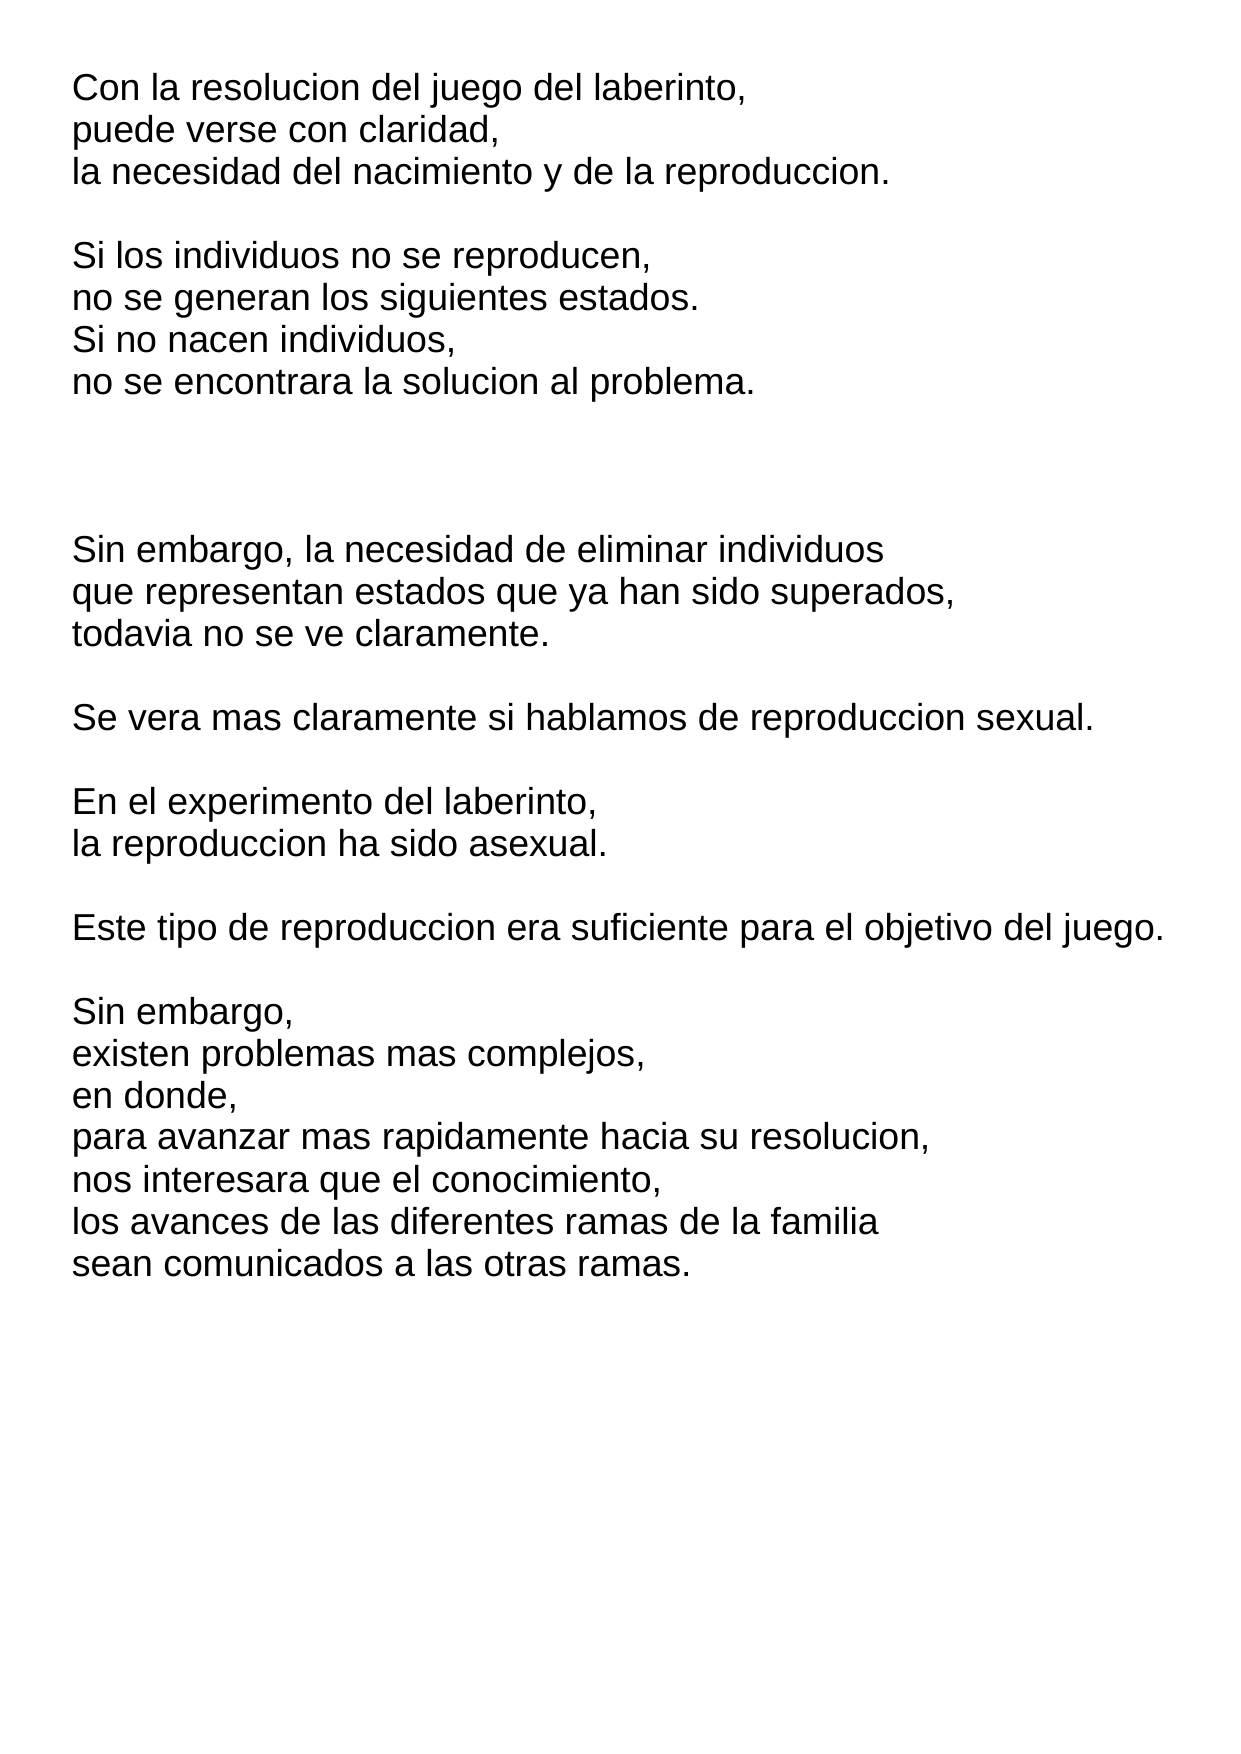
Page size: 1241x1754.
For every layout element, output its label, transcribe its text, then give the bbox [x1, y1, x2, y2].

text_box Con la resolucion del juego del laberinto, puede verse con claridad, la necesidad del nacimiento y de la reproduccion. Si los individuos no se reproducen, no se generan los siguientes estados. Si no nacen individuos, no se encontrara la solucion al problema. Sin embargo, la necesidad de eliminar individuos que representan estados que ya han sido superados, todavia no se ve claramente. Se vera mas claramente si hablamos de reproduccion sexual. En el experimento del laberinto, la reproduccion ha sido asexual. Este tipo de reproduccion era suficiente para el objetivo del juego. Sin embargo, existen problemas mas complejos, en donde, para avanzar mas rapidamente hacia su resolucion, nos interesara que el conocimiento, los avances de las diferentes ramas de la familia sean comunicados a las otras ramas. [57, 58, 1182, 1586]
